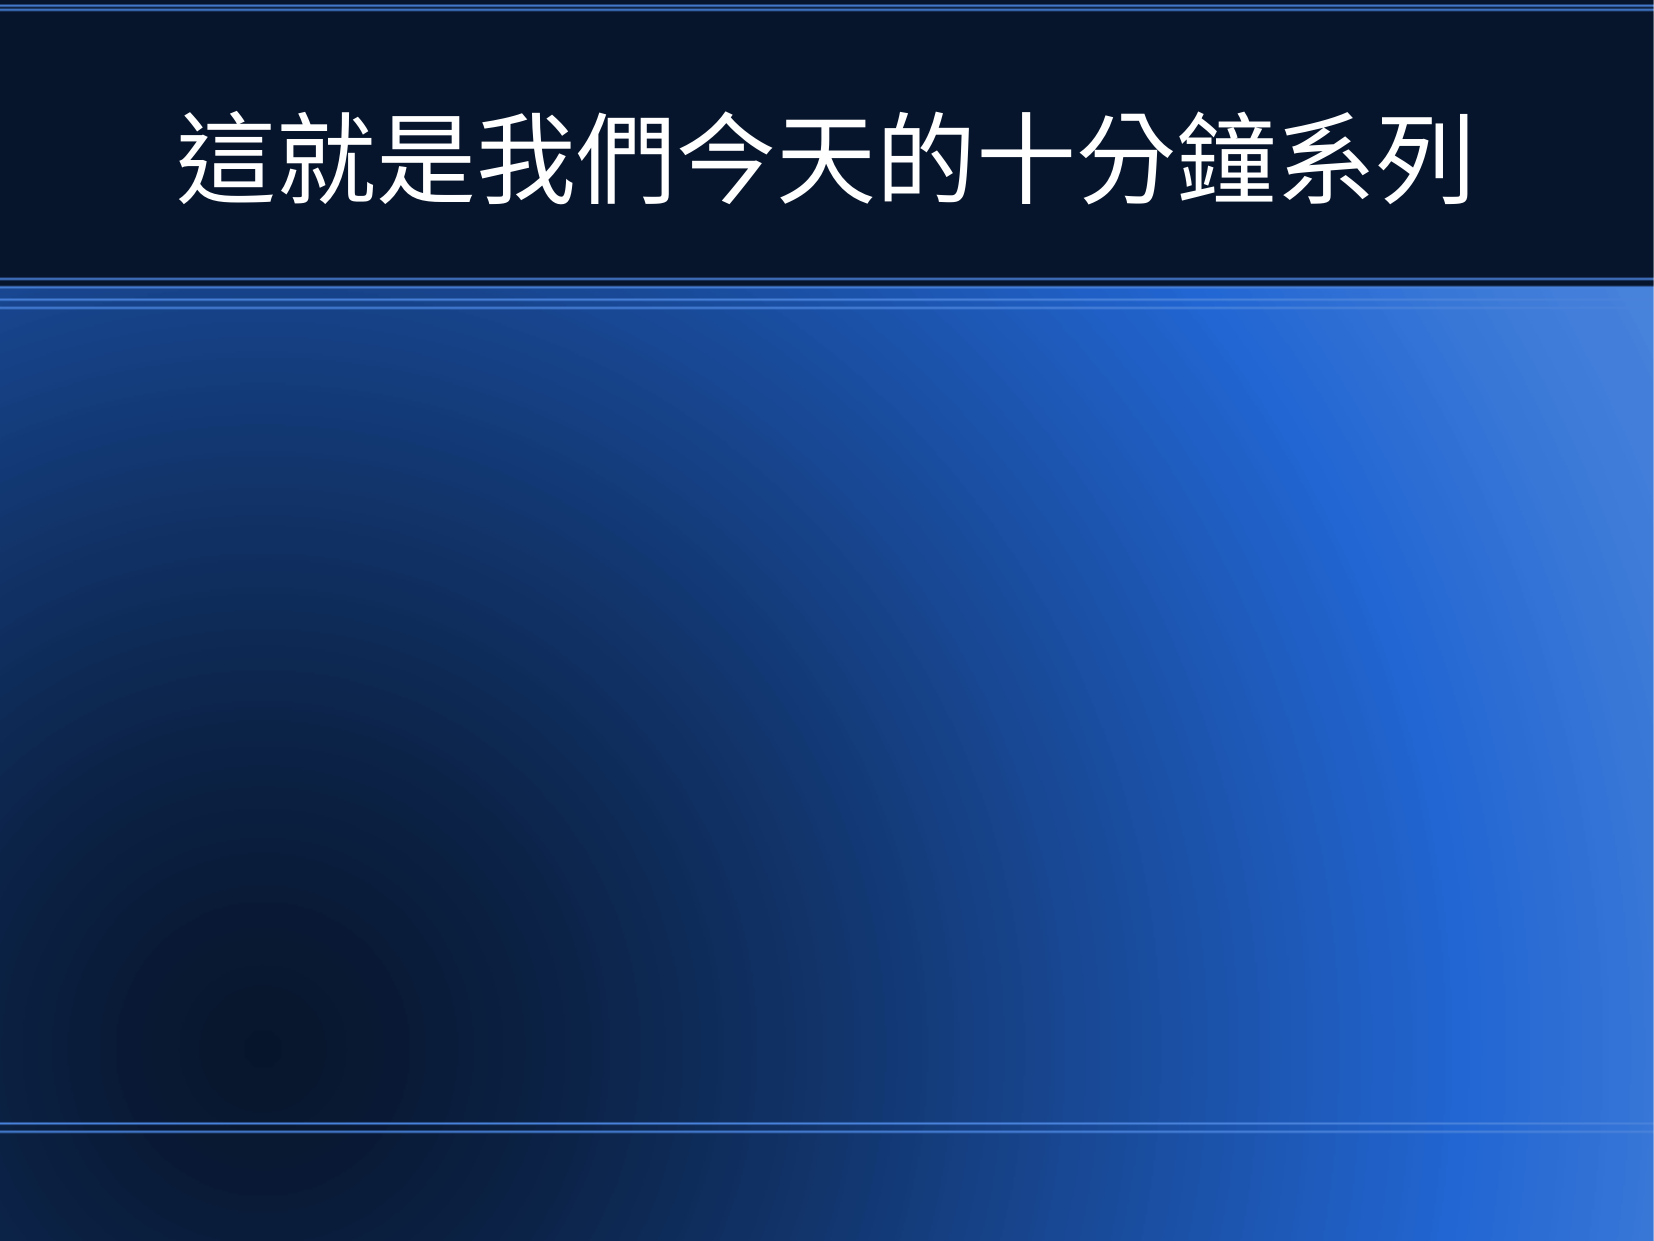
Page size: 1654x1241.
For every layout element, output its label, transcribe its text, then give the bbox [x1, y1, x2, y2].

title 這就是我們今天的十分鐘系列 [82, 49, 1571, 257]
picture [0, 0, 1654, 1241]
